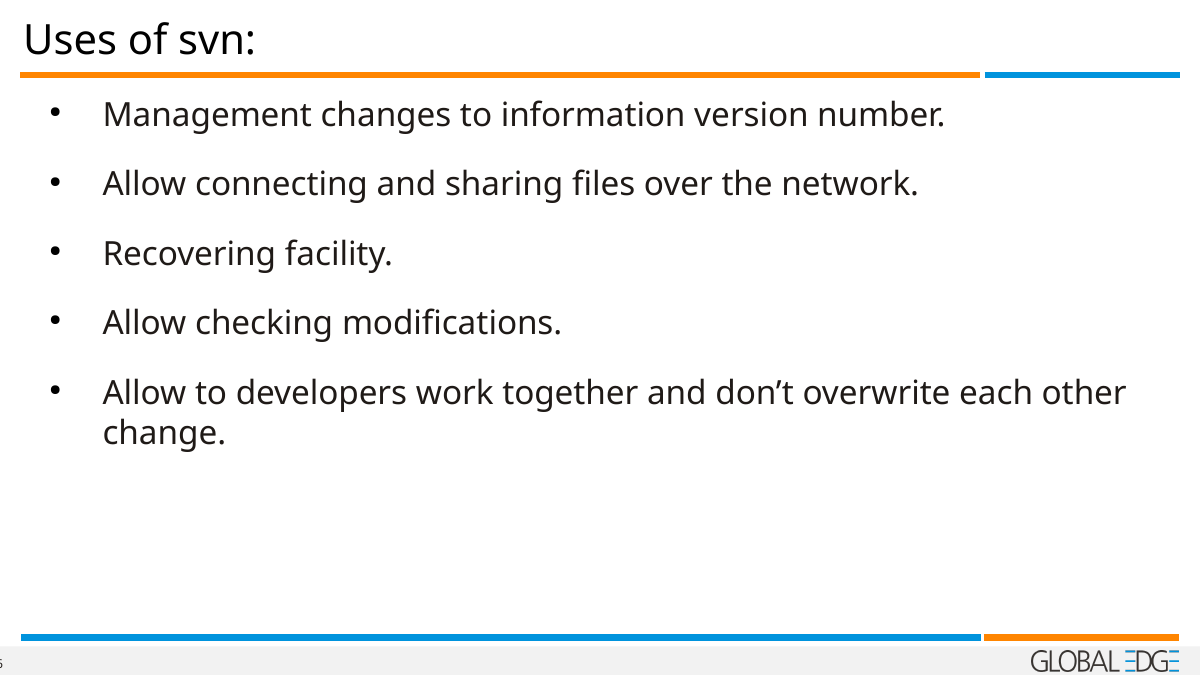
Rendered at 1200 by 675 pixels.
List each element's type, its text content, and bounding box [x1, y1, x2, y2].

title Uses of svn: [11, 11, 1087, 65]
picture [1031, 650, 1179, 672]
list Management changes to information version number. Allow connecting and sharing files over the network. Recovering facility. Allow checking modifications. Allow to developers work together and don’t overwrite each other change. [20, 87, 1179, 628]
